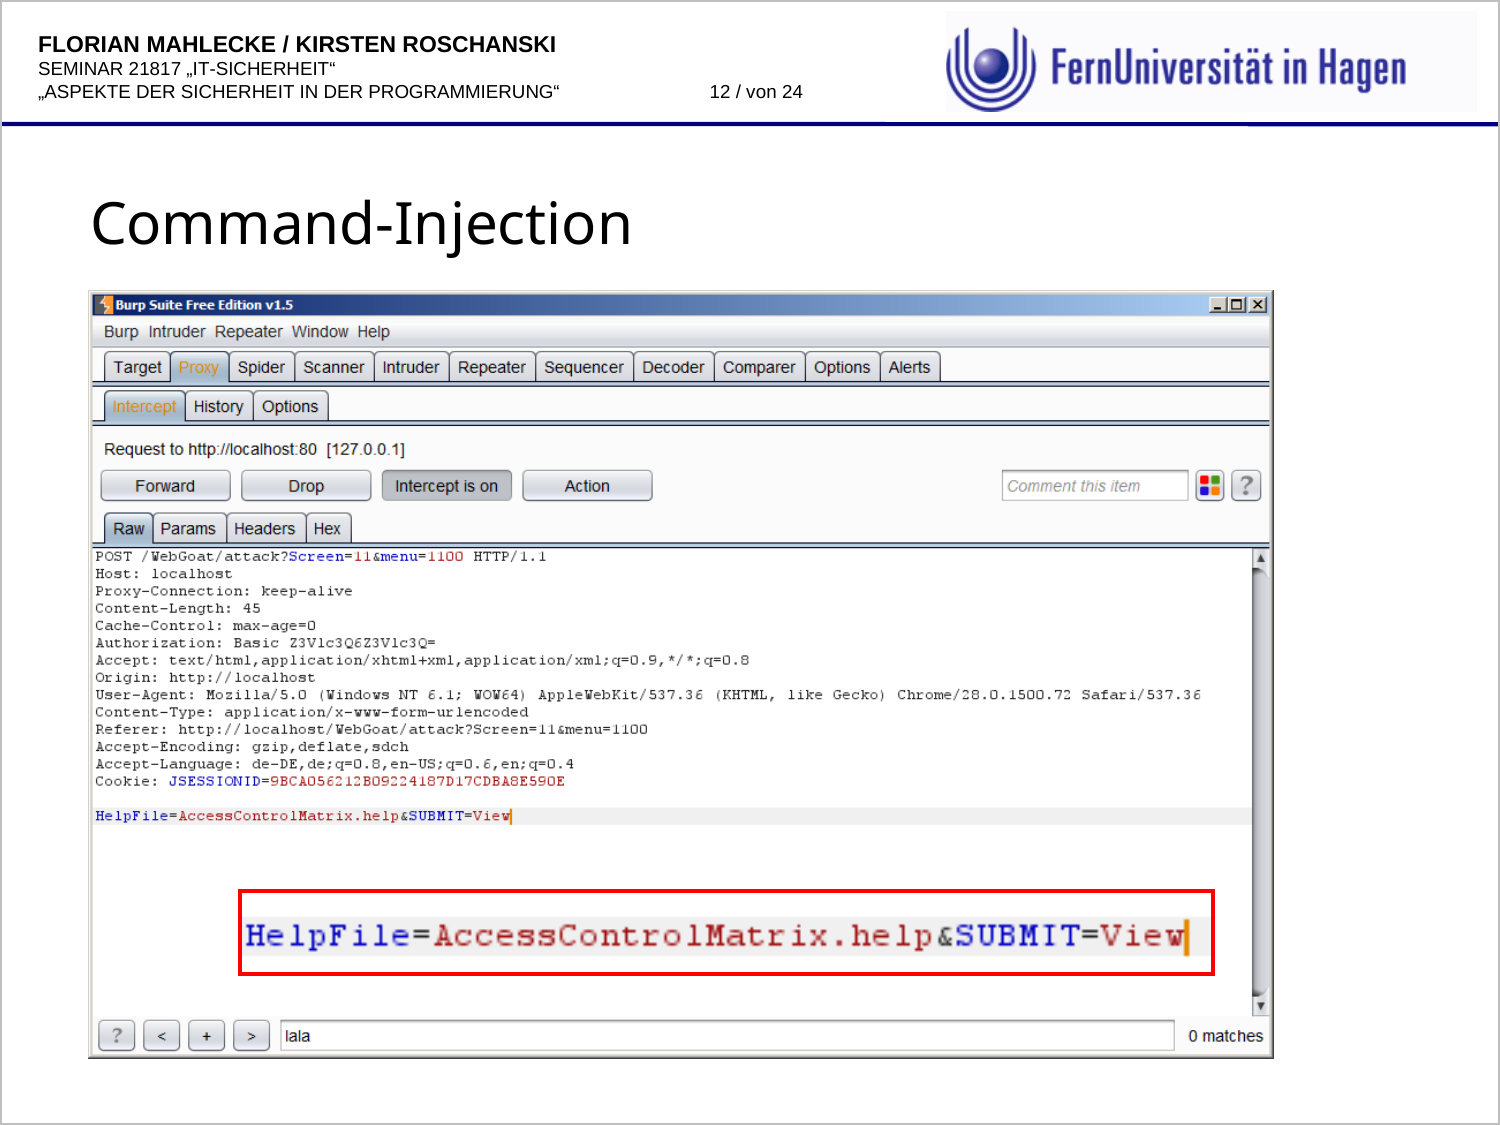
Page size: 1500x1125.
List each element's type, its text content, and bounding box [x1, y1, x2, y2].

picture [946, 11, 1477, 112]
picture [88, 290, 1274, 1059]
title Command-Injection [75, 127, 1425, 316]
